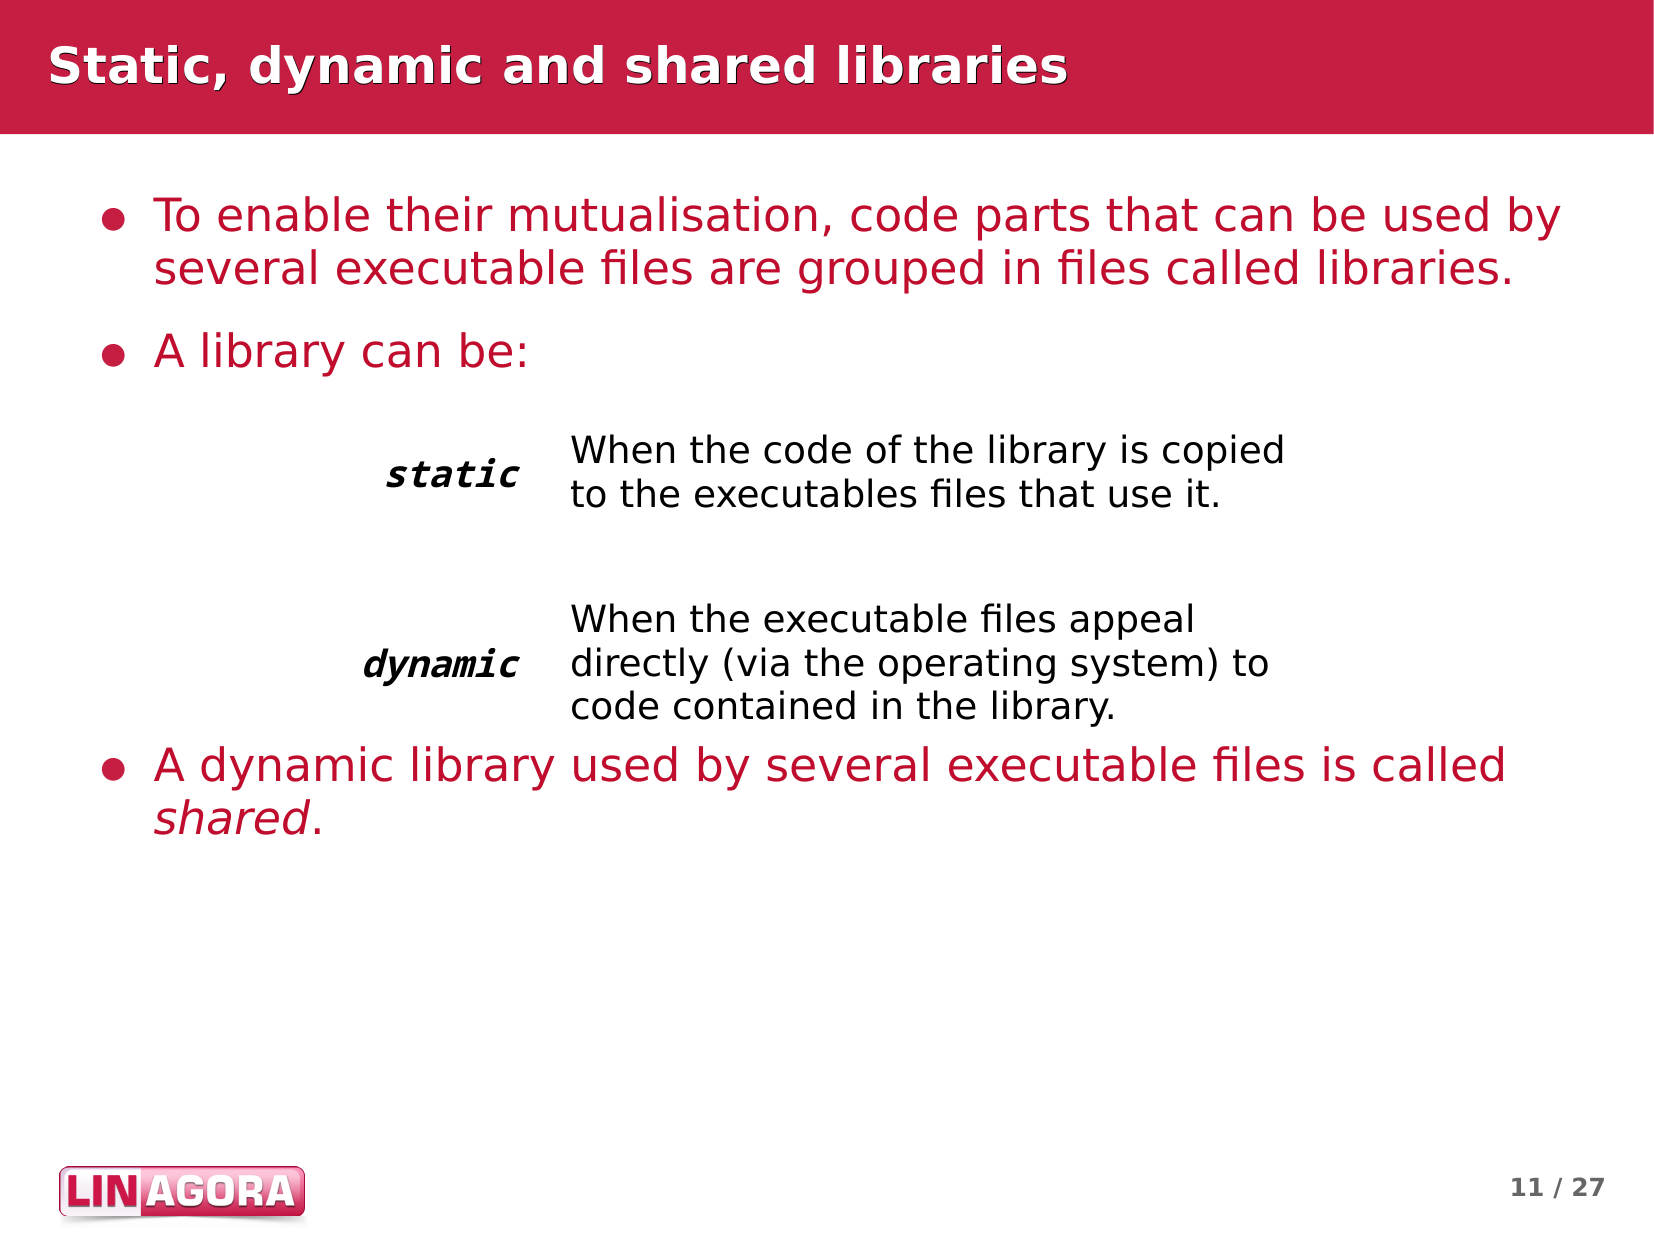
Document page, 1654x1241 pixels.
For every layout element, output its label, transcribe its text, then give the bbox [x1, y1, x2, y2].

table_cell [555, 524, 1323, 590]
table_header When the code of the library is copied to the executables files that use it. [555, 421, 1323, 524]
table_cell [331, 524, 555, 590]
list To enable their mutualisation, code parts that can be used by several executable files are grouped in files called libraries. A library can be: A dynamic library used by several executable files is called shared. [82, 188, 1571, 1134]
table_cell dynamic [331, 590, 555, 736]
picture [59, 1166, 308, 1229]
title Static, dynamic and shared libraries [47, 7, 1624, 126]
table_header static [331, 421, 555, 524]
table_cell When the executable files appeal directly (via the operating system) to code contained in the library. [555, 590, 1323, 736]
